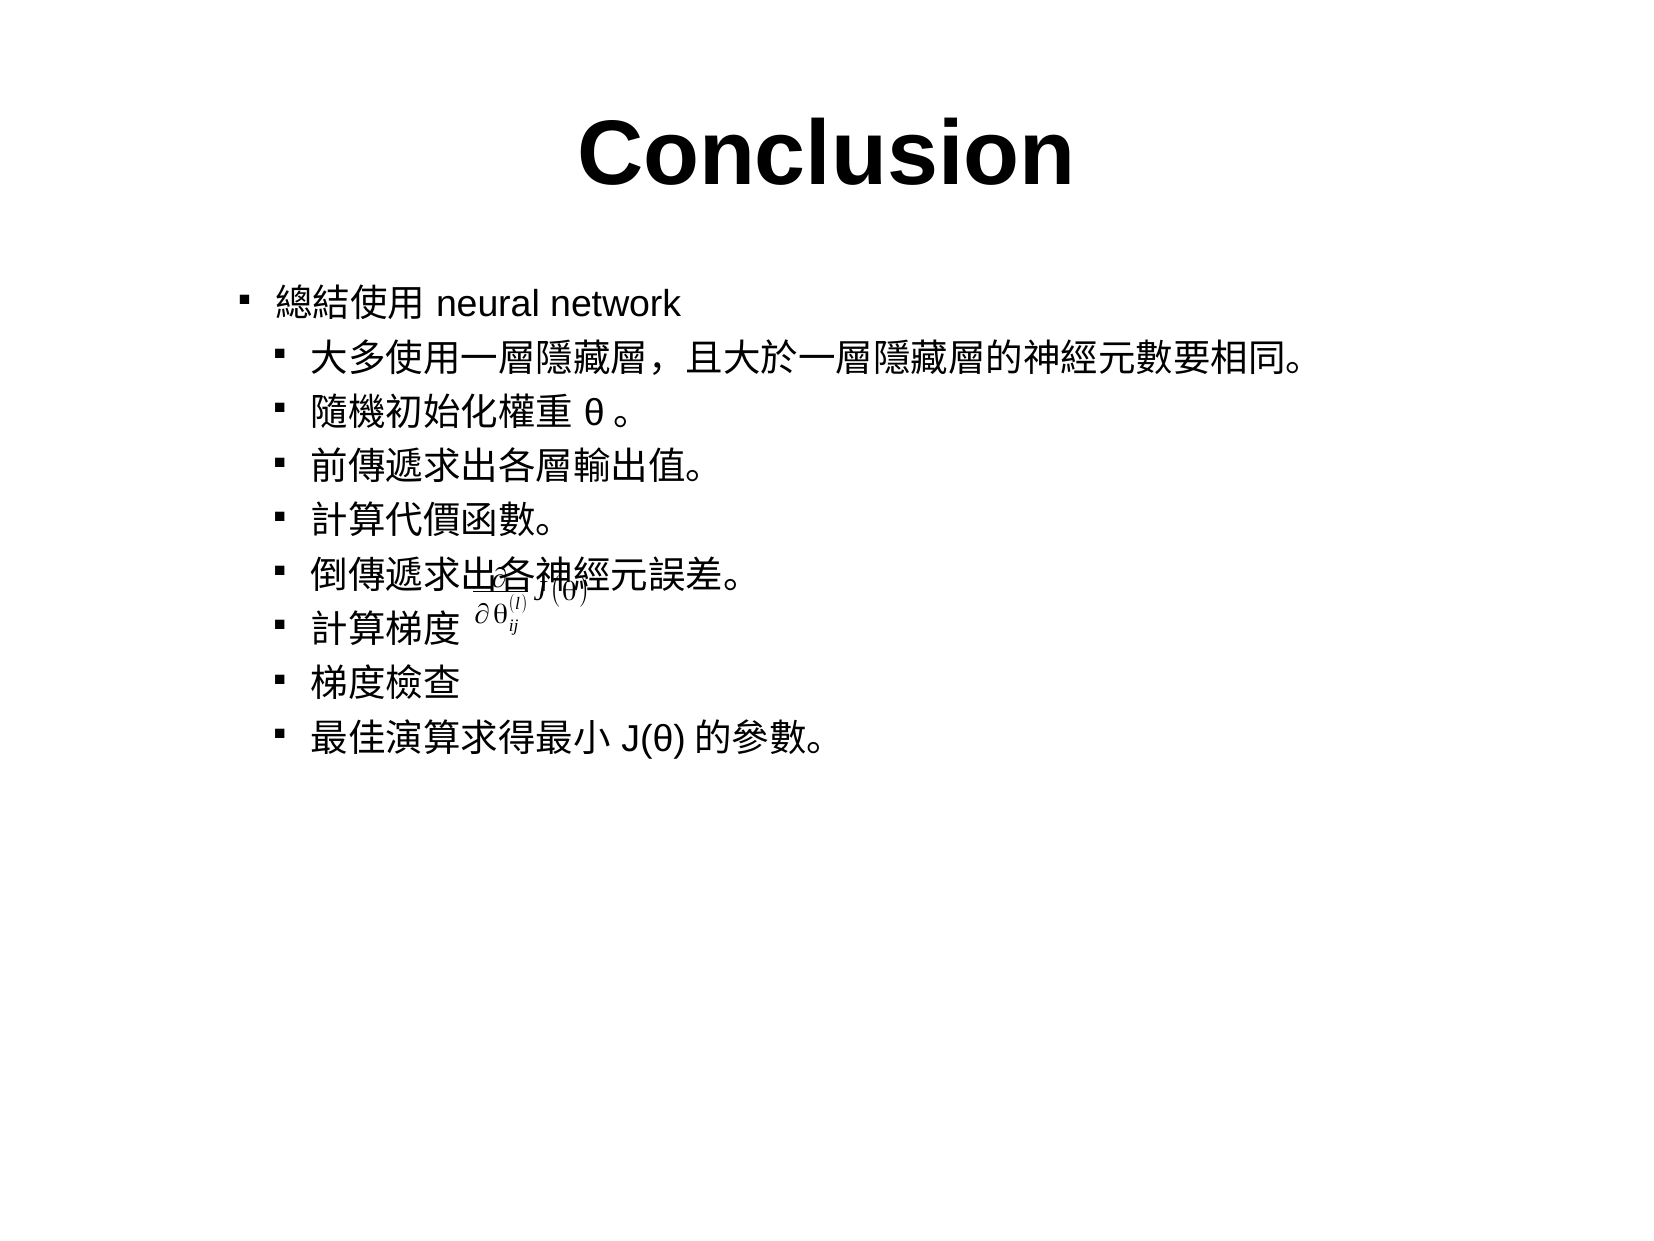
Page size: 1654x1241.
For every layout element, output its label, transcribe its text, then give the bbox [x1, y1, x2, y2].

chart [465, 565, 595, 635]
title Conclusion [82, 49, 1571, 257]
text_box 總結使用neural network 大多使用一層隱藏層，且大於一層隱藏層的神經元數要相同。 隨機初始化權重θ。 前傳遞求出各層輸出值。 計算代價函數。 倒傳遞求出各神經元誤差。 計算梯度 梯度檢查 最佳演算求得最小J(θ)的參數。 [225, 265, 1339, 725]
